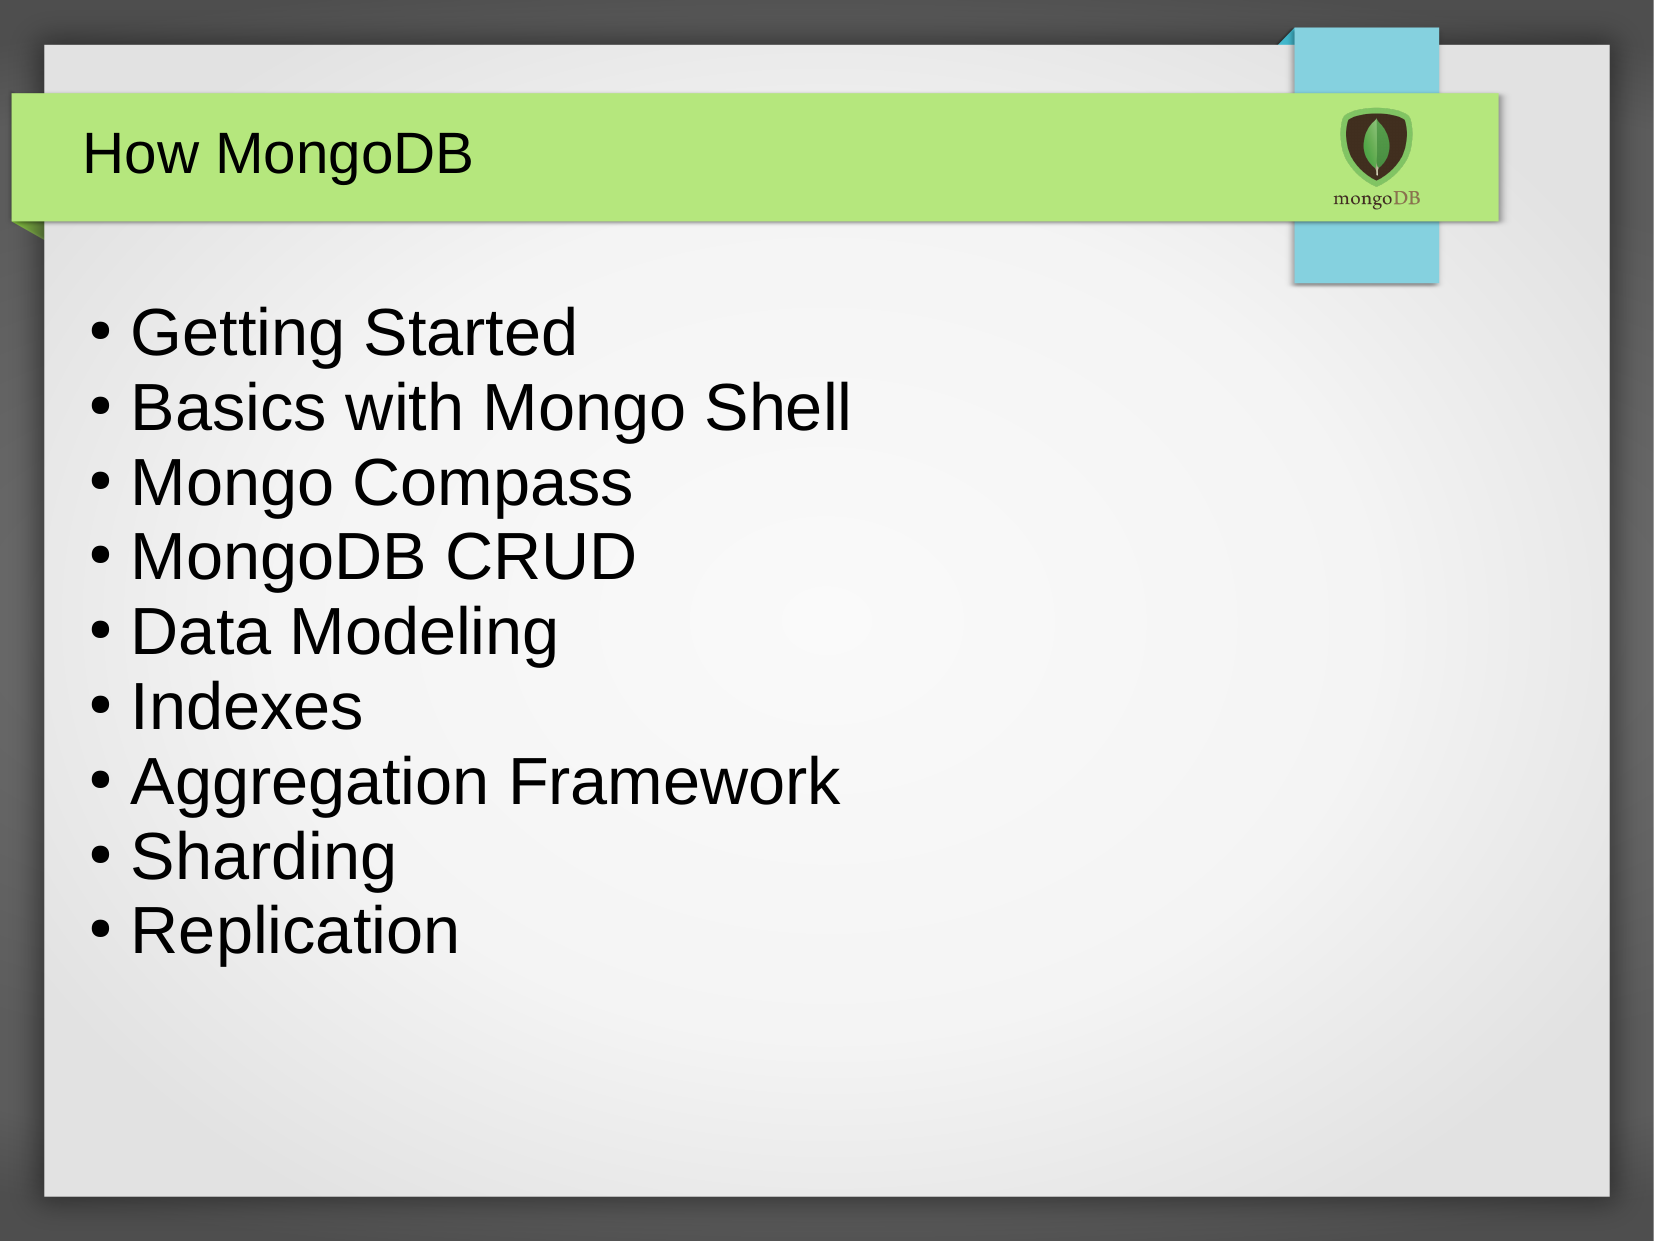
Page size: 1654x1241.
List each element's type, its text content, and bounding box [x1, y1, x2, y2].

picture [0, 0, 1654, 1241]
subtitle Getting Started Basics with Mongo Shell Mongo Compass MongoDB CRUD Data Modeling Indexes Aggregation Framework Sharding Replication [88, 295, 1577, 1043]
title How MongoDB [82, 94, 1264, 213]
